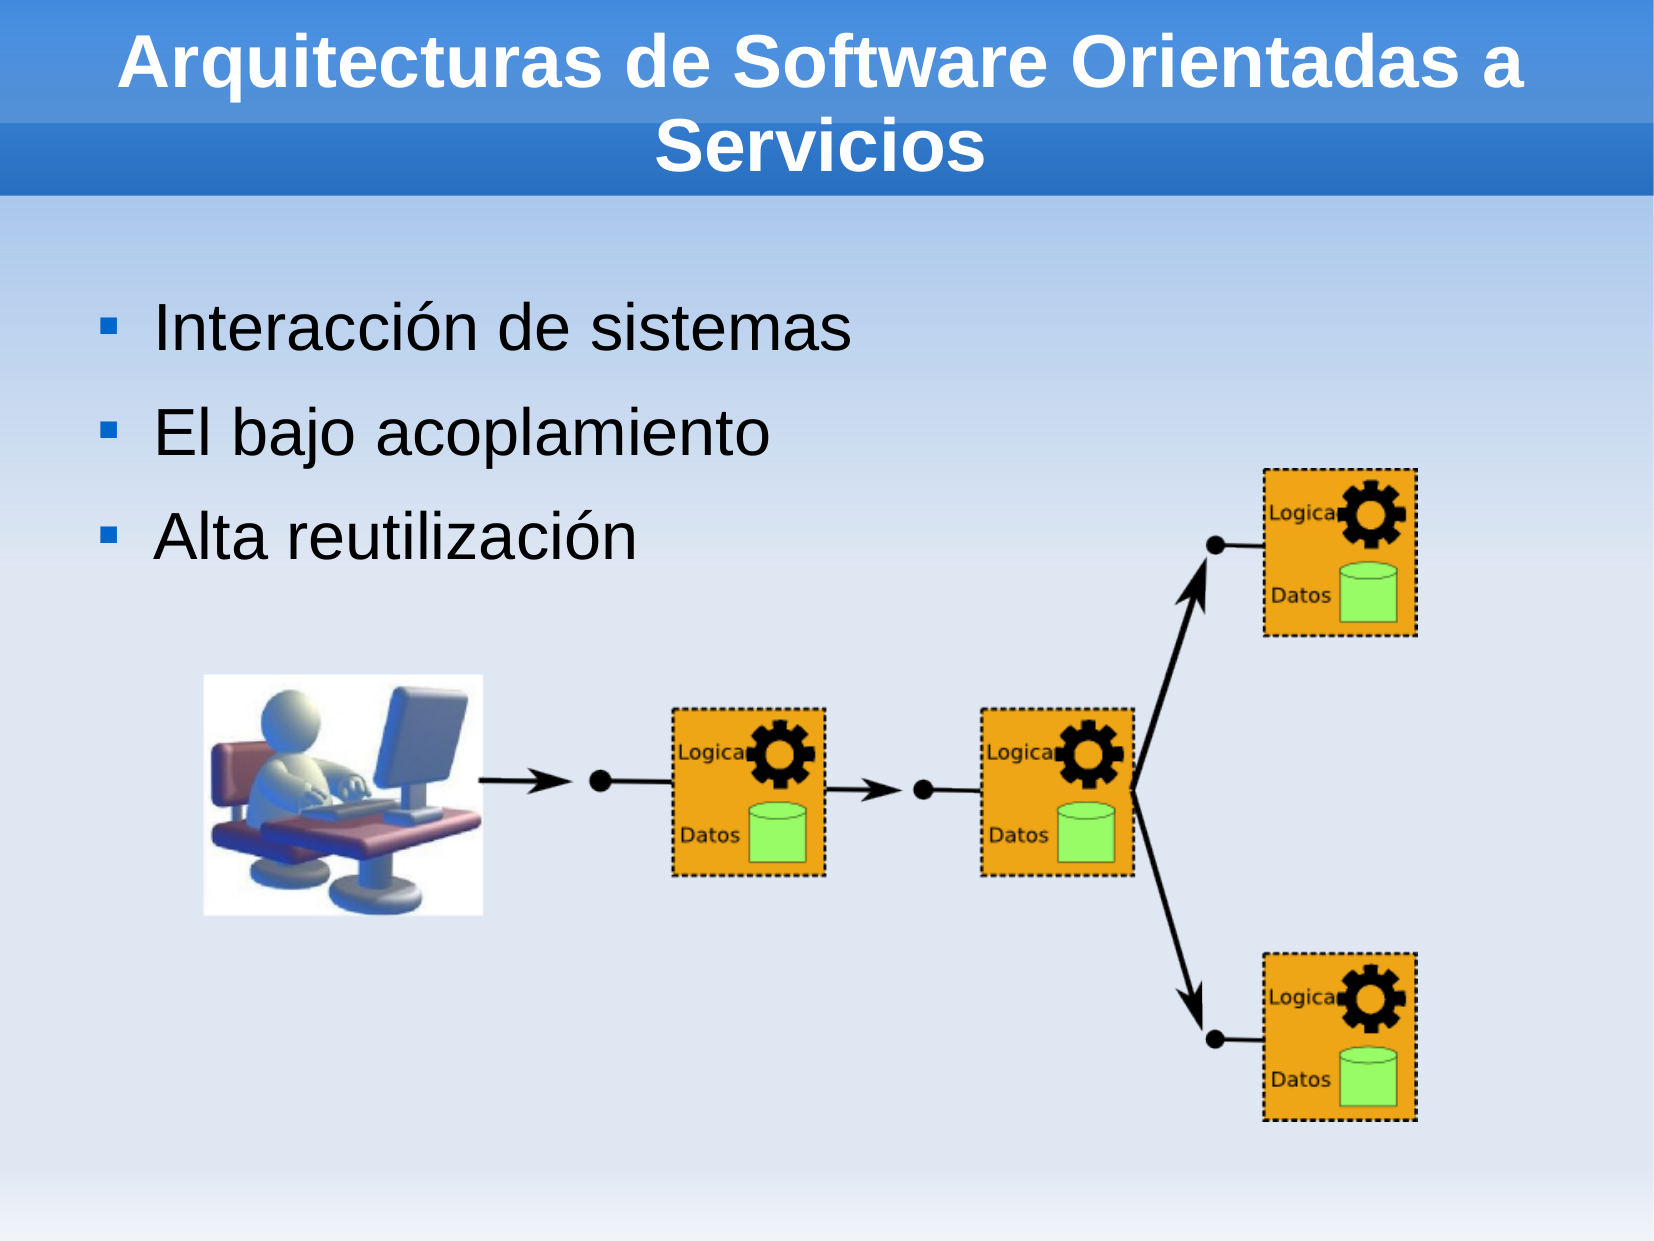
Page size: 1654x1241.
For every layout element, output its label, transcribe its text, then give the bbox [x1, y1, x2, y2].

title Arquitecturas de Software Orientadas a Servicios [76, 0, 1565, 208]
picture [0, 0, 1654, 1241]
list Interacción de sistemas El bajo acoplamiento Alta reutilización [82, 290, 1571, 1109]
